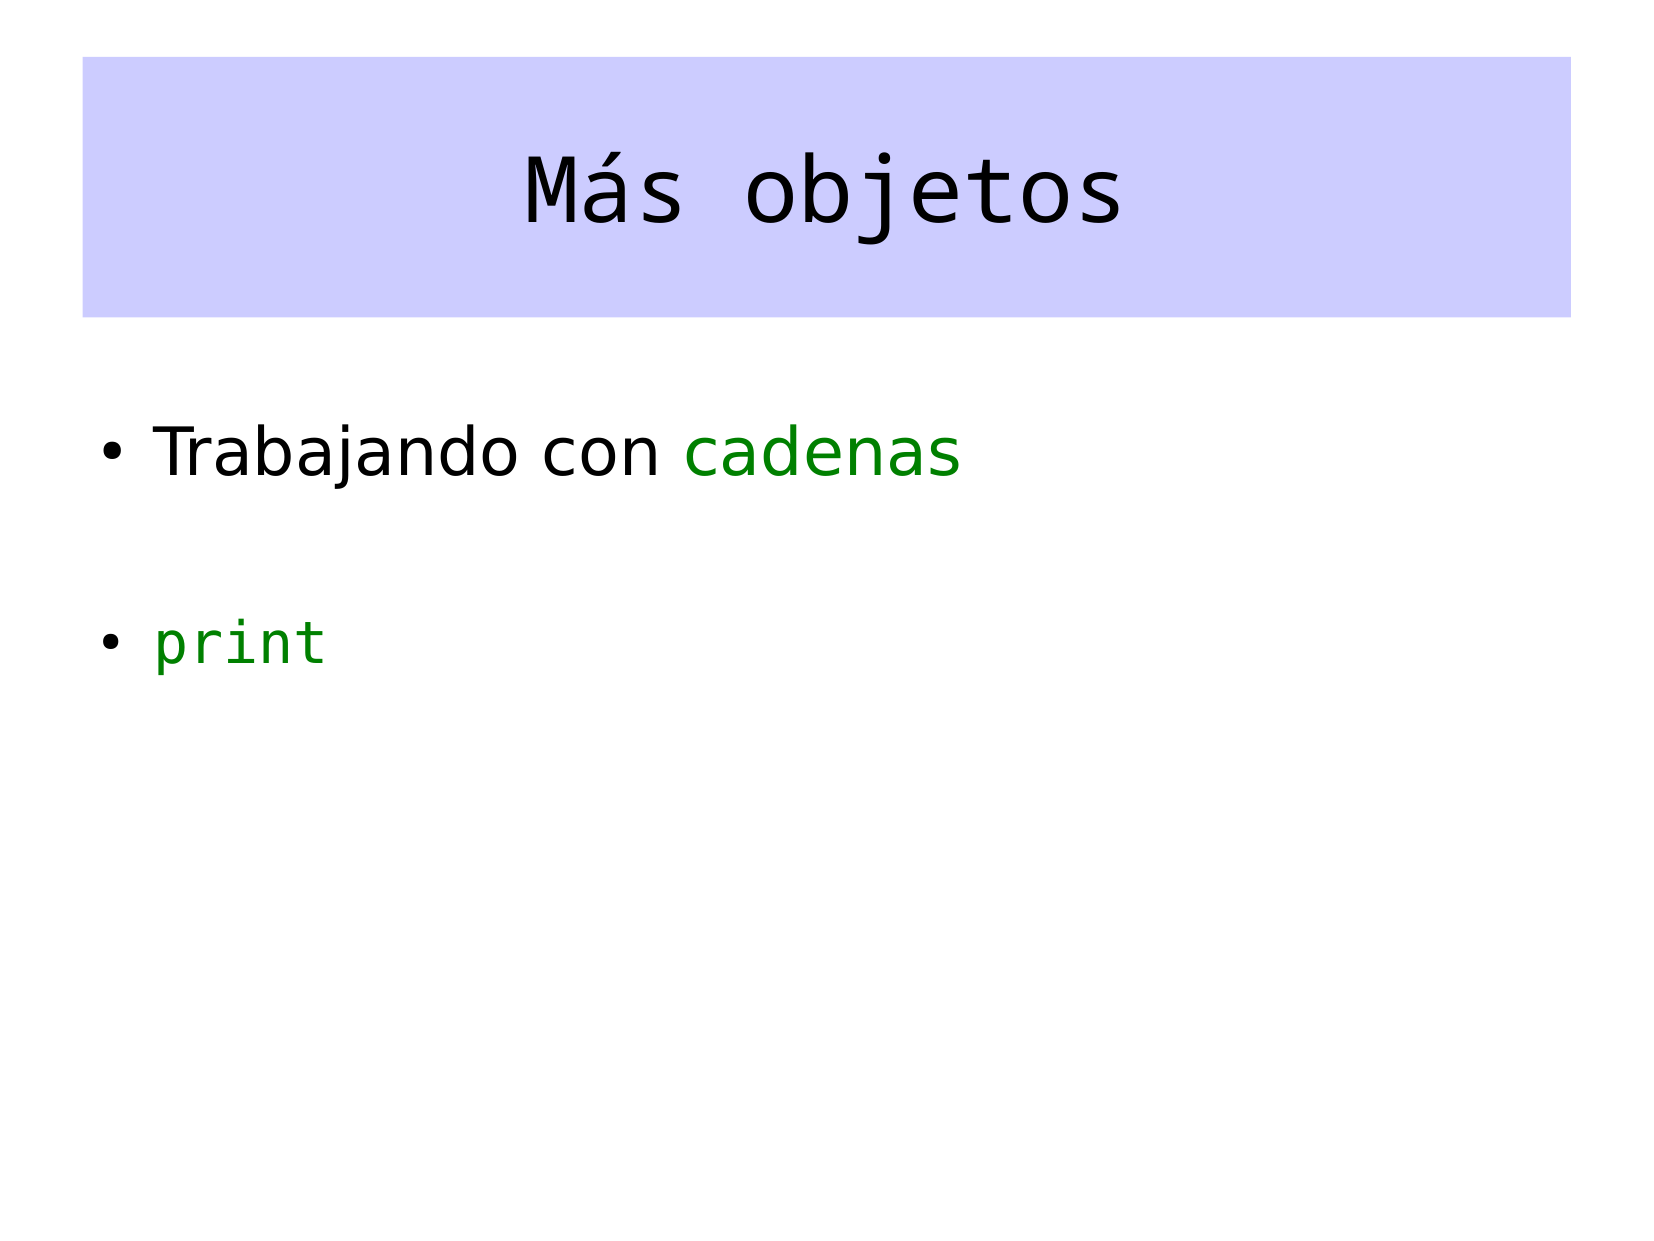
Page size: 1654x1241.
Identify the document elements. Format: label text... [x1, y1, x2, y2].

list Trabajando con cadenas print [82, 413, 1571, 1232]
title Más objetos [82, 56, 1571, 318]
